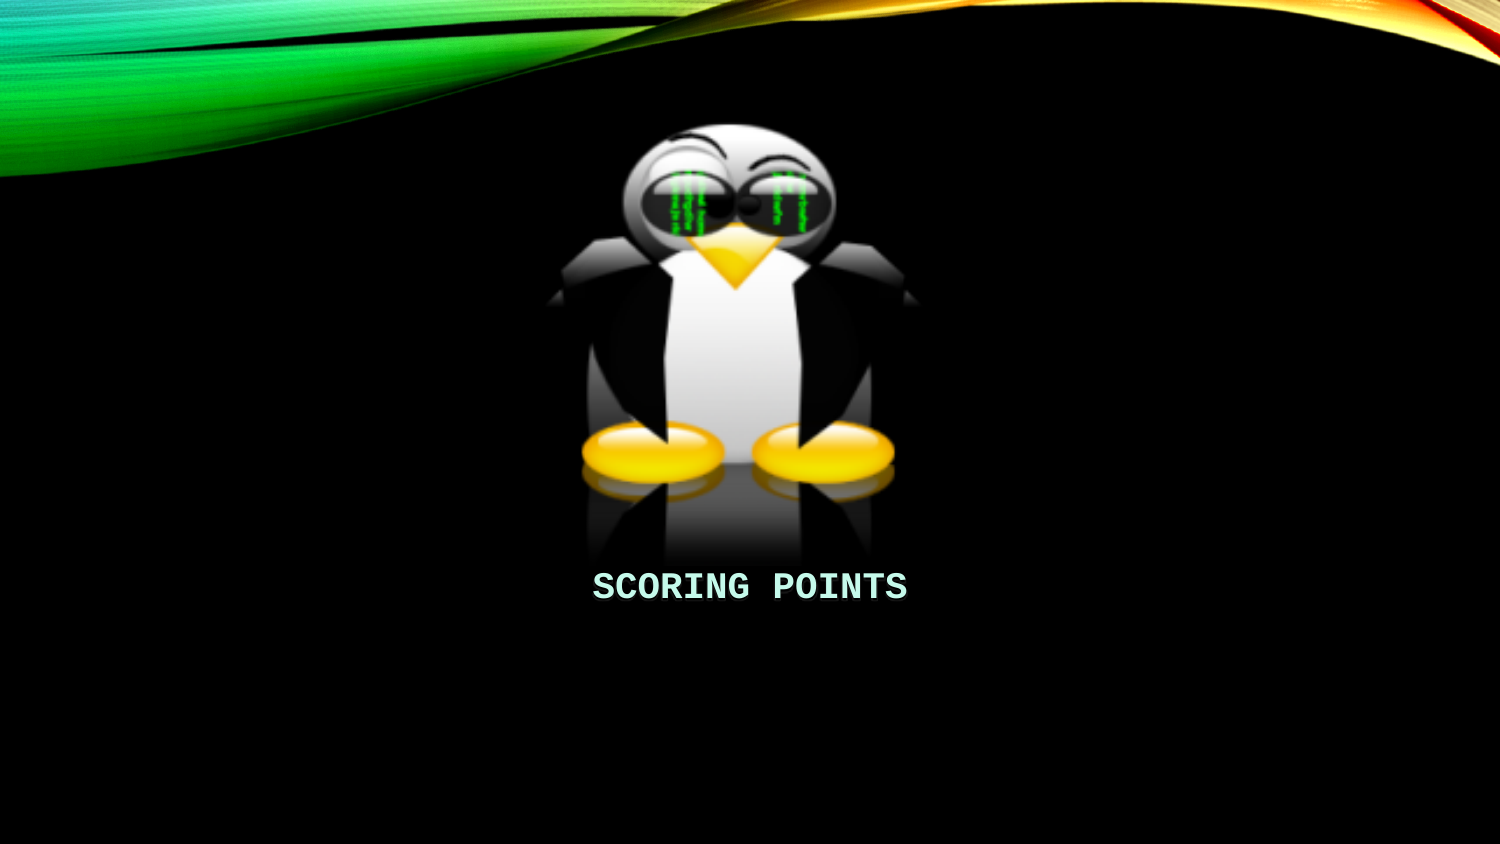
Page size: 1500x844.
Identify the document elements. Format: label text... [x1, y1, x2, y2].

text_box Scoring points [528, 566, 972, 617]
picture [515, 109, 972, 566]
